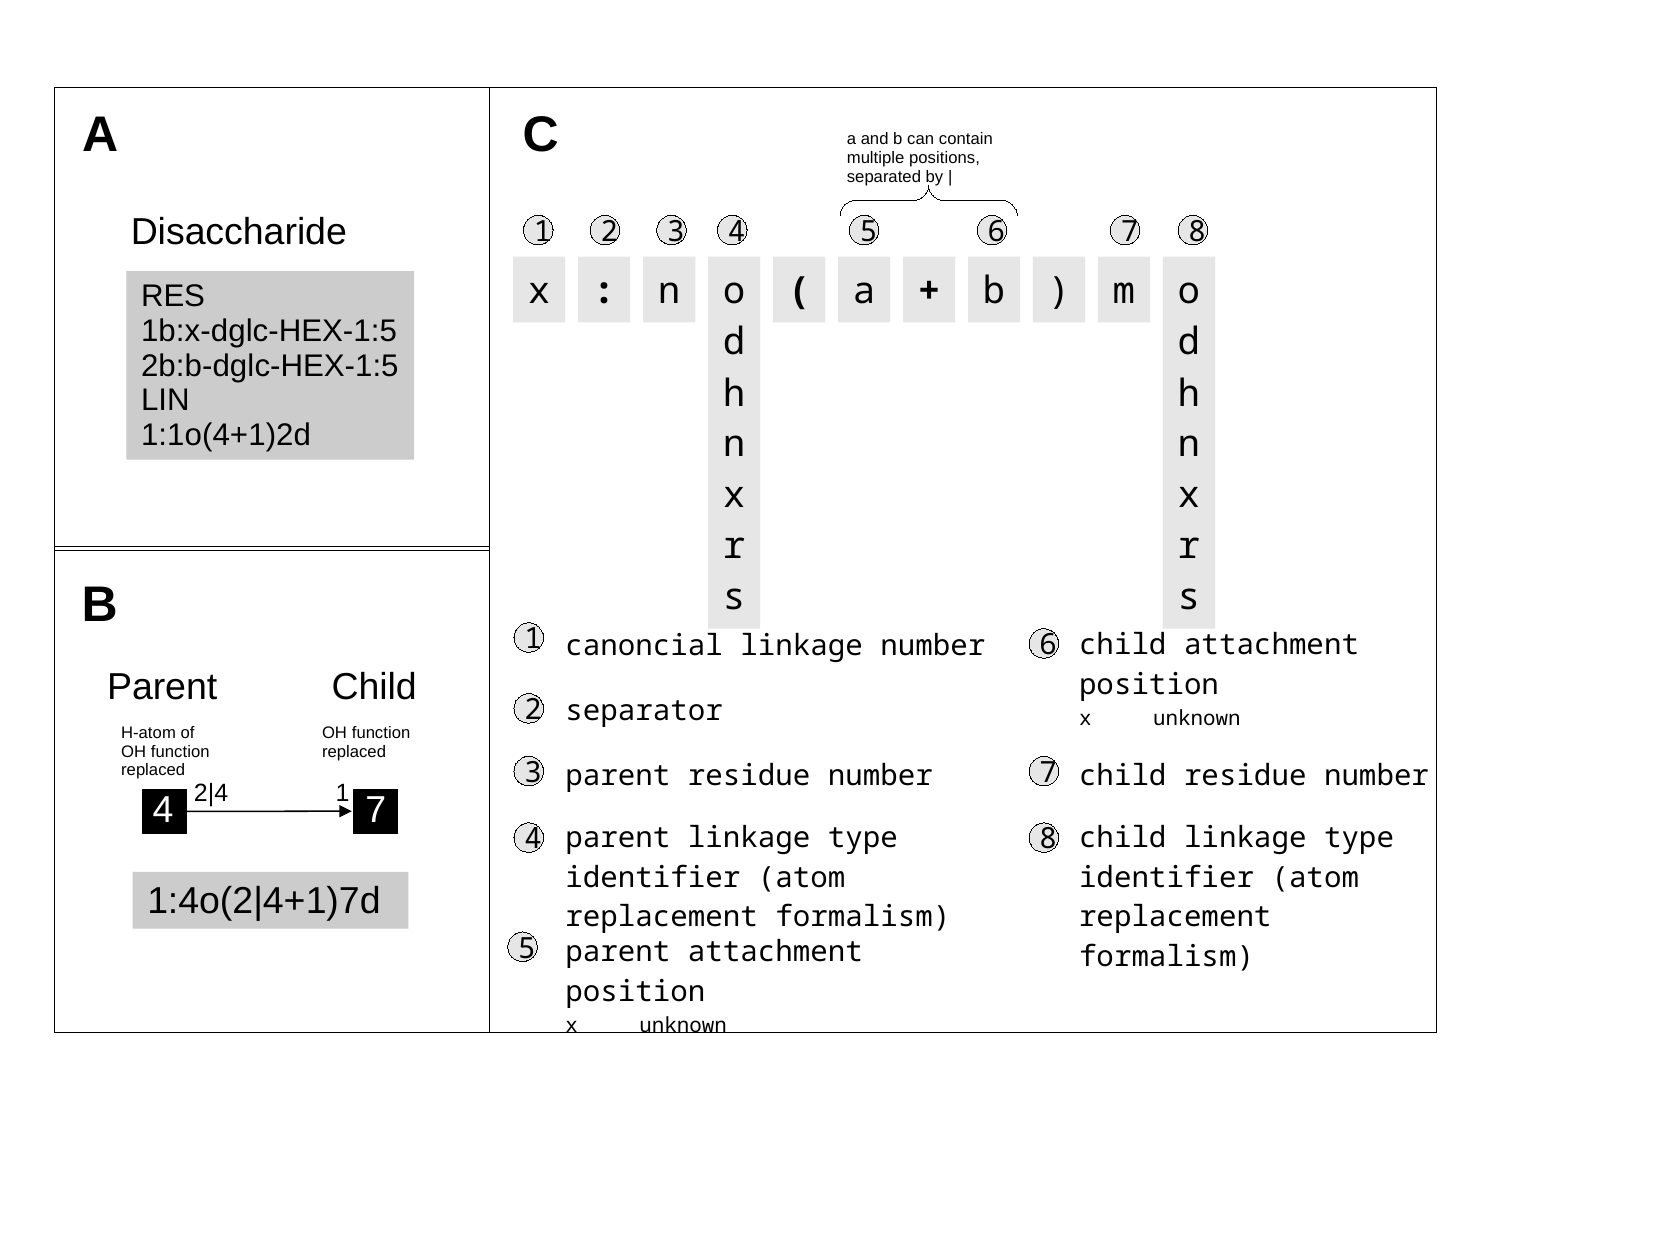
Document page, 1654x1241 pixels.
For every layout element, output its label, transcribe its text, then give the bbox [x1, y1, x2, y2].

text_box o d h n x r s [1162, 256, 1216, 577]
text_box 2|4 [179, 771, 244, 815]
text_box 3 [513, 756, 544, 786]
text_box 2 [590, 215, 620, 245]
text_box 4 [137, 787, 189, 838]
text_box parent attachment position x unknown [550, 923, 1004, 1031]
text_box 5 [507, 931, 538, 962]
text_box 5 [849, 215, 879, 245]
text_box Child [316, 658, 432, 715]
text_box 4 [513, 822, 544, 853]
text_box parent residue number [550, 746, 1004, 796]
text_box 1 [513, 622, 544, 653]
text_box A [67, 98, 134, 170]
text_box 6 [1029, 628, 1059, 659]
text_box C [507, 98, 574, 170]
text_box 8 [1029, 822, 1059, 853]
text_box 8 [1178, 215, 1208, 245]
text_box x [513, 256, 566, 315]
text_box child linkage type identifier (atom replacement formalism) [1064, 808, 1435, 975]
text_box 4 [717, 215, 748, 245]
text_box parent linkage type identifier (atom replacement formalism) [550, 808, 1004, 923]
text_box b [968, 256, 1021, 315]
text_box n [643, 256, 696, 315]
text_box B [66, 569, 133, 640]
text_box a and b can contain multiple positions, separated by | [832, 121, 1013, 194]
text_box o d h n x r s [708, 256, 761, 577]
text_box Parent [92, 658, 233, 715]
text_box 3 [656, 215, 687, 245]
text_box 2 [513, 693, 544, 724]
text_box 1 [523, 215, 554, 245]
text_box : [578, 256, 631, 317]
text_box 7 [350, 781, 401, 838]
text_box Disaccharide [116, 203, 373, 261]
text_box child attachment position x unknown [1064, 616, 1430, 724]
text_box canoncial linkage number [550, 616, 1004, 666]
text_box 1:4o(2|4+1)7d [132, 871, 409, 929]
text_box H-atom of OH function replaced [106, 715, 230, 787]
text_box ) [1032, 256, 1086, 315]
text_box 1 [320, 771, 365, 815]
text_box 6 [977, 215, 1007, 245]
text_box child residue number [1064, 746, 1436, 796]
text_box a [838, 256, 891, 315]
text_box separator [550, 681, 1004, 731]
text_box 7 [1029, 756, 1059, 786]
text_box + [903, 256, 956, 317]
text_box child residue number [1437, 746, 1445, 796]
text_box OH function replaced [307, 715, 431, 769]
text_box RES 1b:x-dglc-HEX-1:5 2b:b-dglc-HEX-1:5 LIN 1:1o(4+1)2d [126, 271, 415, 460]
text_box 7 [1110, 215, 1140, 245]
text_box ( [773, 256, 826, 317]
text_box m [1097, 256, 1151, 315]
